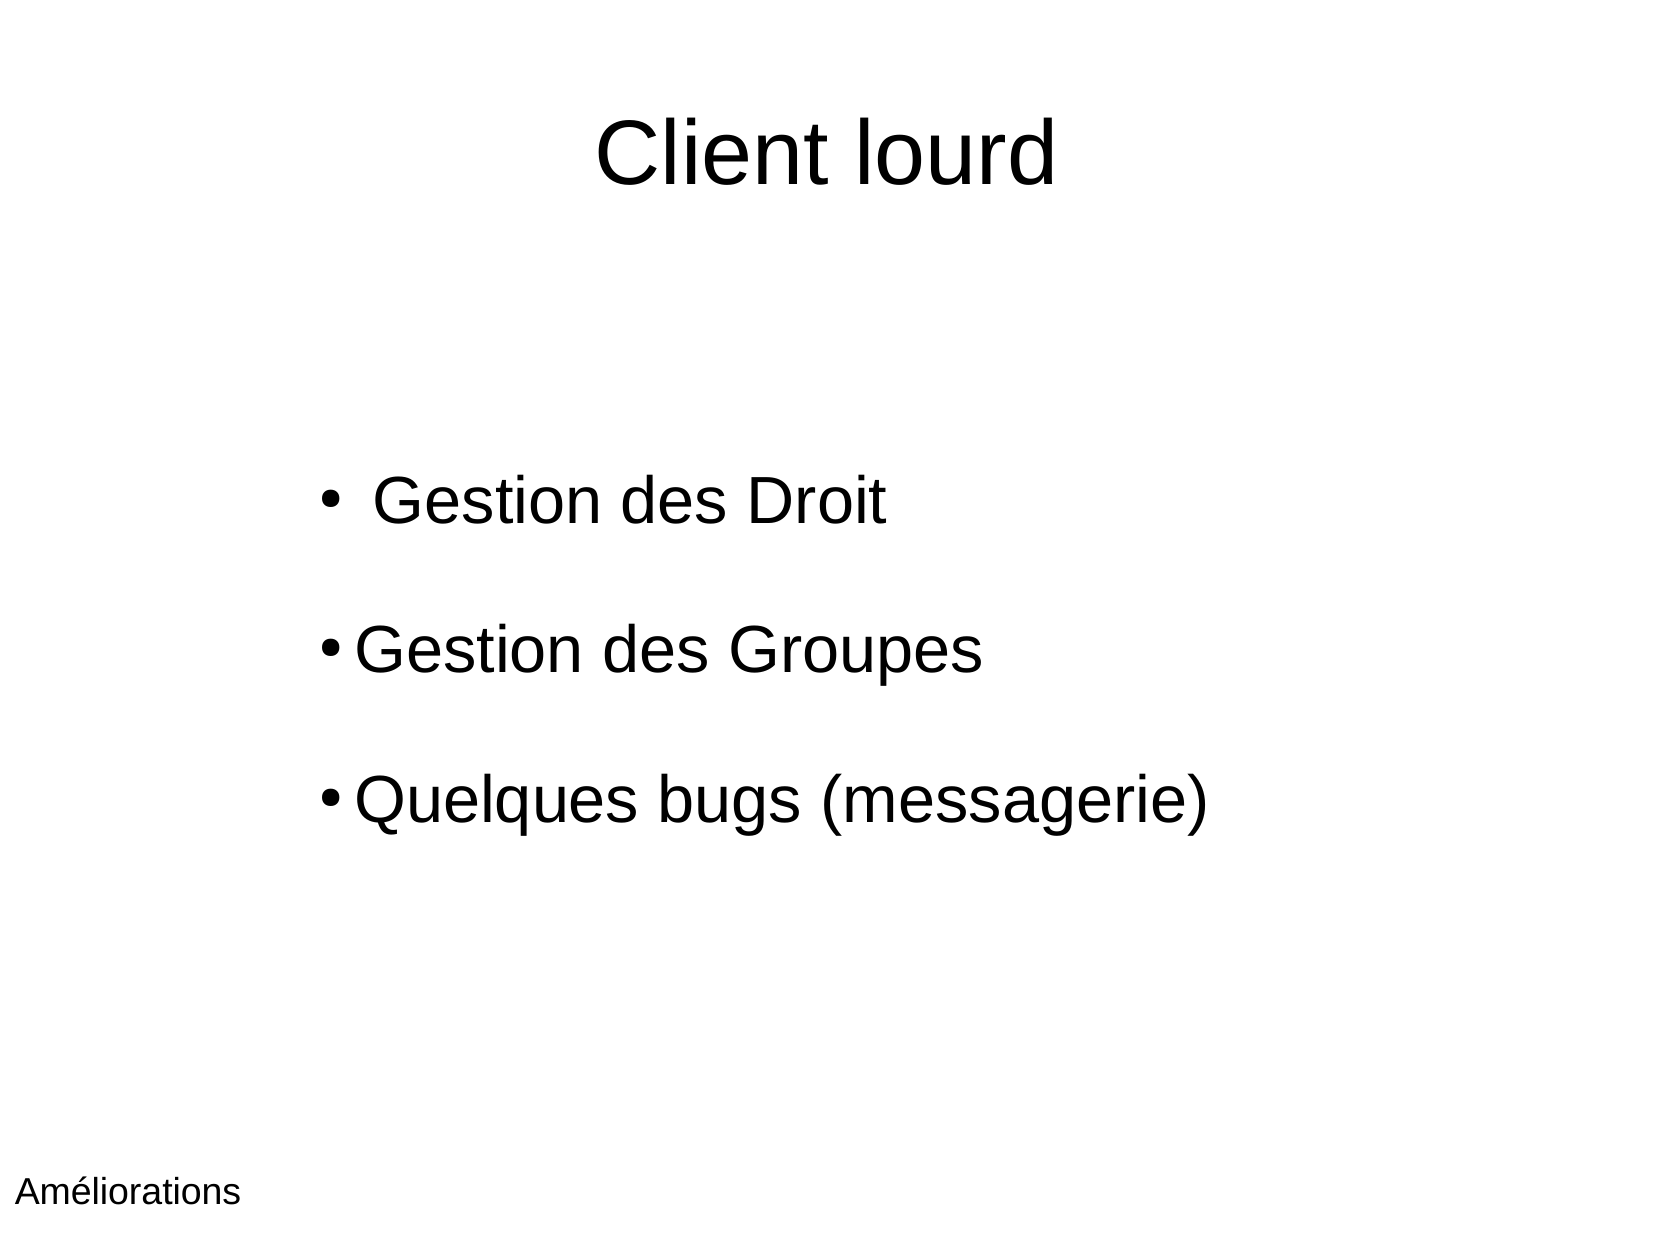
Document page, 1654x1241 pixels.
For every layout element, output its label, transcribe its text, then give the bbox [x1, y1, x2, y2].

title Client lourd [82, 49, 1571, 257]
subtitle Gestion des Droit Gestion des Groupes Quelques bugs (messagerie) [318, 290, 1453, 1010]
text_box Améliorations [0, 1145, 875, 1238]
